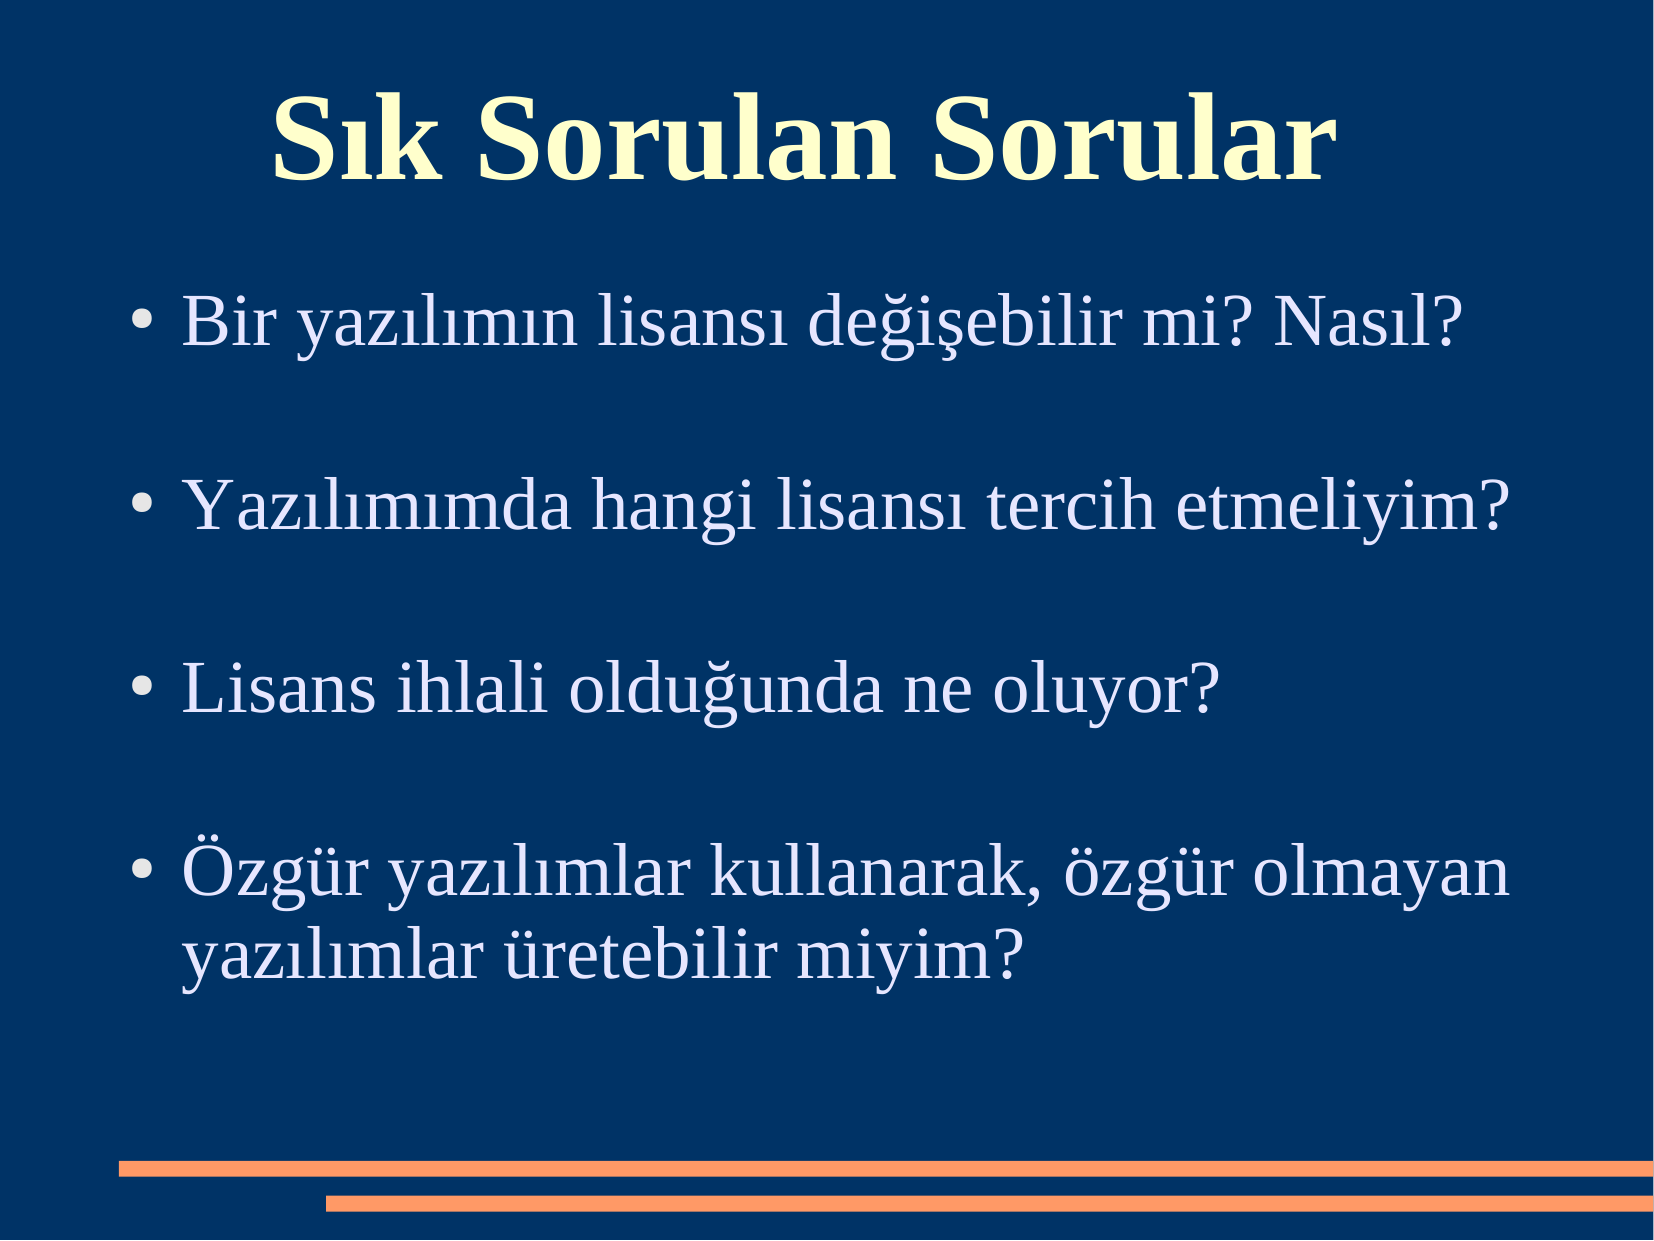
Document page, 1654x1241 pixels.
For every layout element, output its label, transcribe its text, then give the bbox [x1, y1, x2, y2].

list Bir yazılımın lisansı değişebilir mi? Nasıl? Yazılımımda hangi lisansı tercih etmeliyim? Lisans ihlali olduğunda ne oluyor? Özgür yazılımlar kullanarak, özgür olmayan yazılımlar üretebilir miyim? [111, 279, 1555, 1061]
title Sık Sorulan Sorular [87, 58, 1522, 217]
